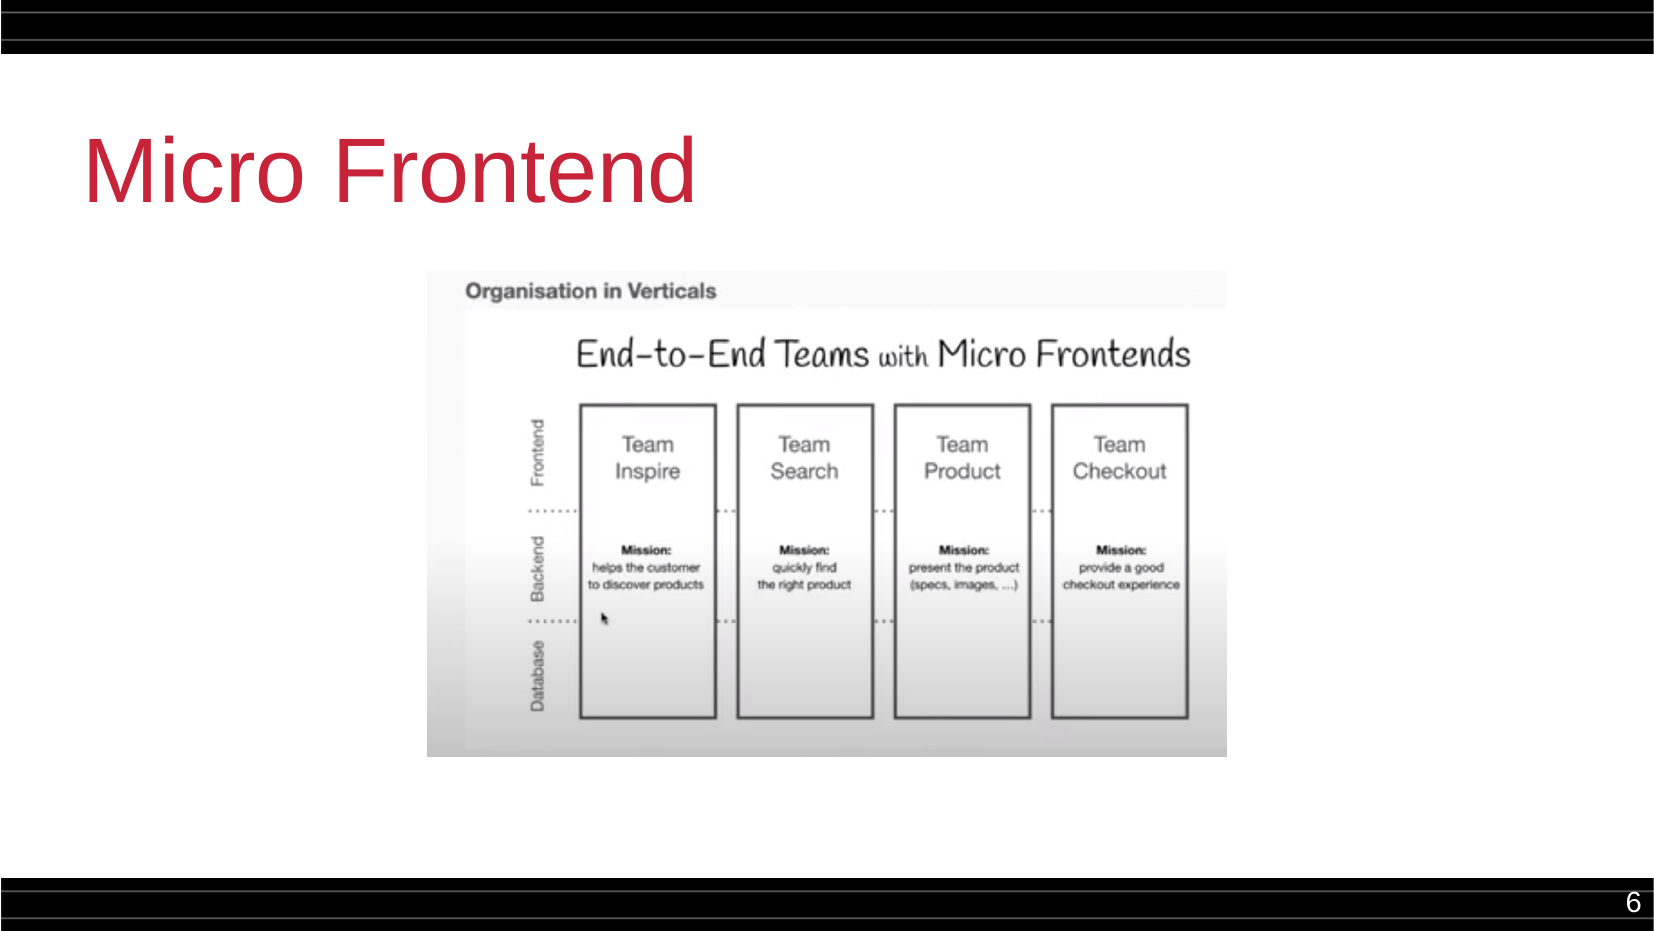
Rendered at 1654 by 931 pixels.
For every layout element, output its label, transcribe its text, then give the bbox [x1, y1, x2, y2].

picture [1, 0, 1654, 54]
picture [1, 878, 1654, 931]
picture [427, 271, 1227, 757]
title Micro Frontend [82, 92, 1571, 249]
